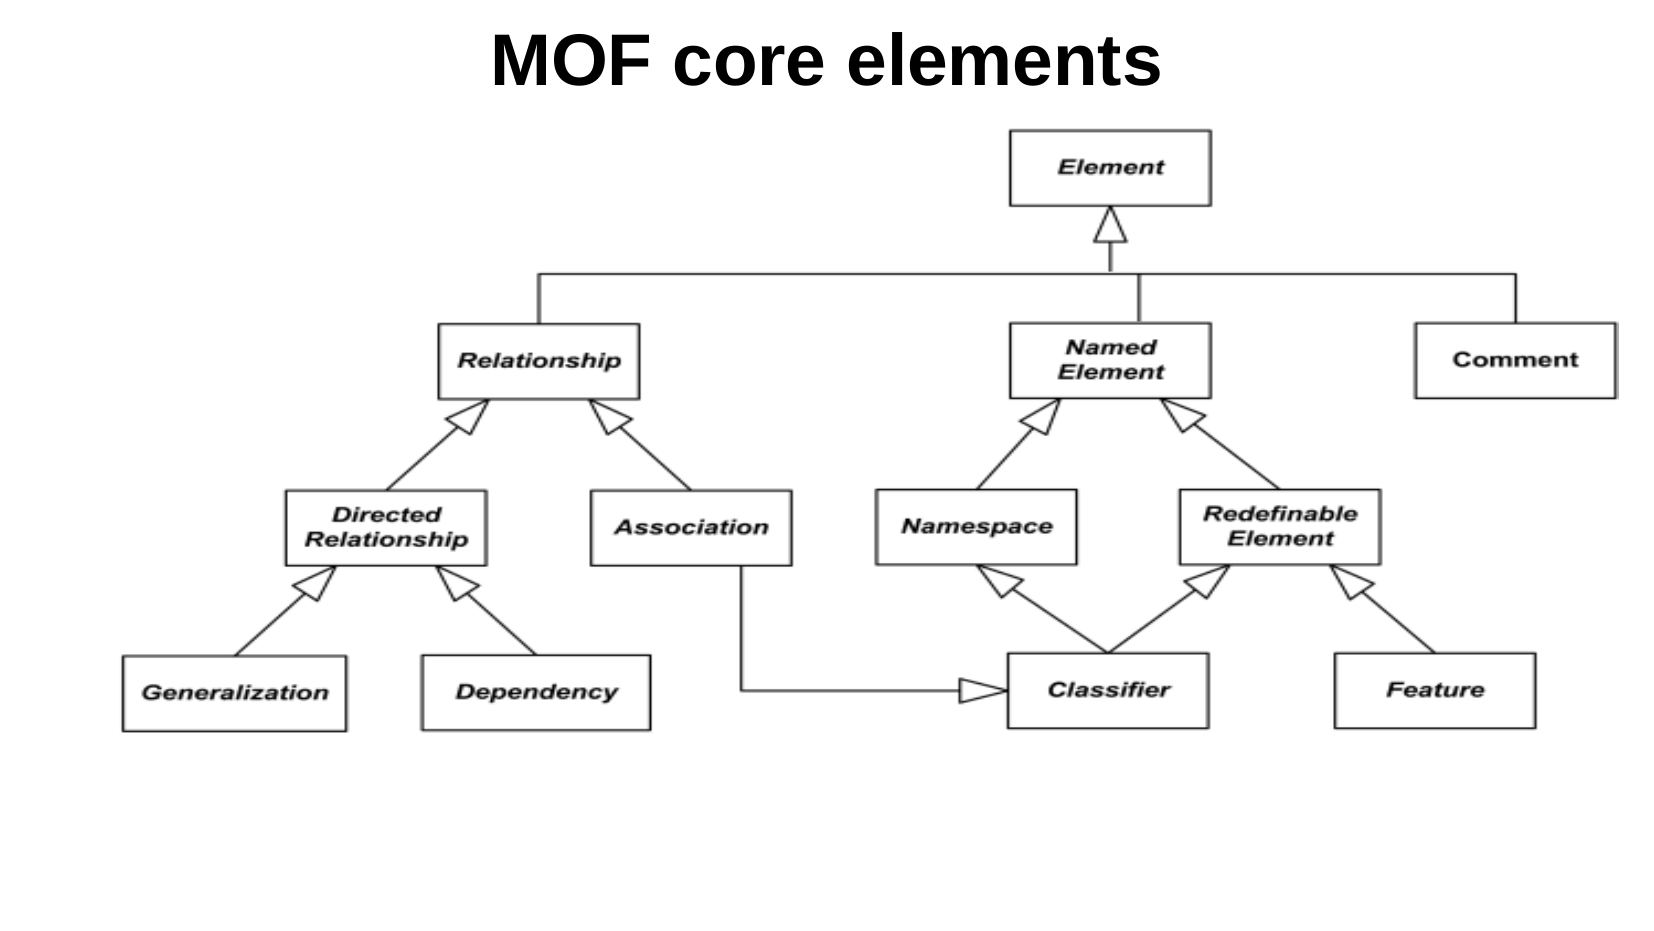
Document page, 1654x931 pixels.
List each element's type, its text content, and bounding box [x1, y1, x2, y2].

picture [118, 126, 1619, 736]
title MOF core elements [82, 14, 1571, 107]
